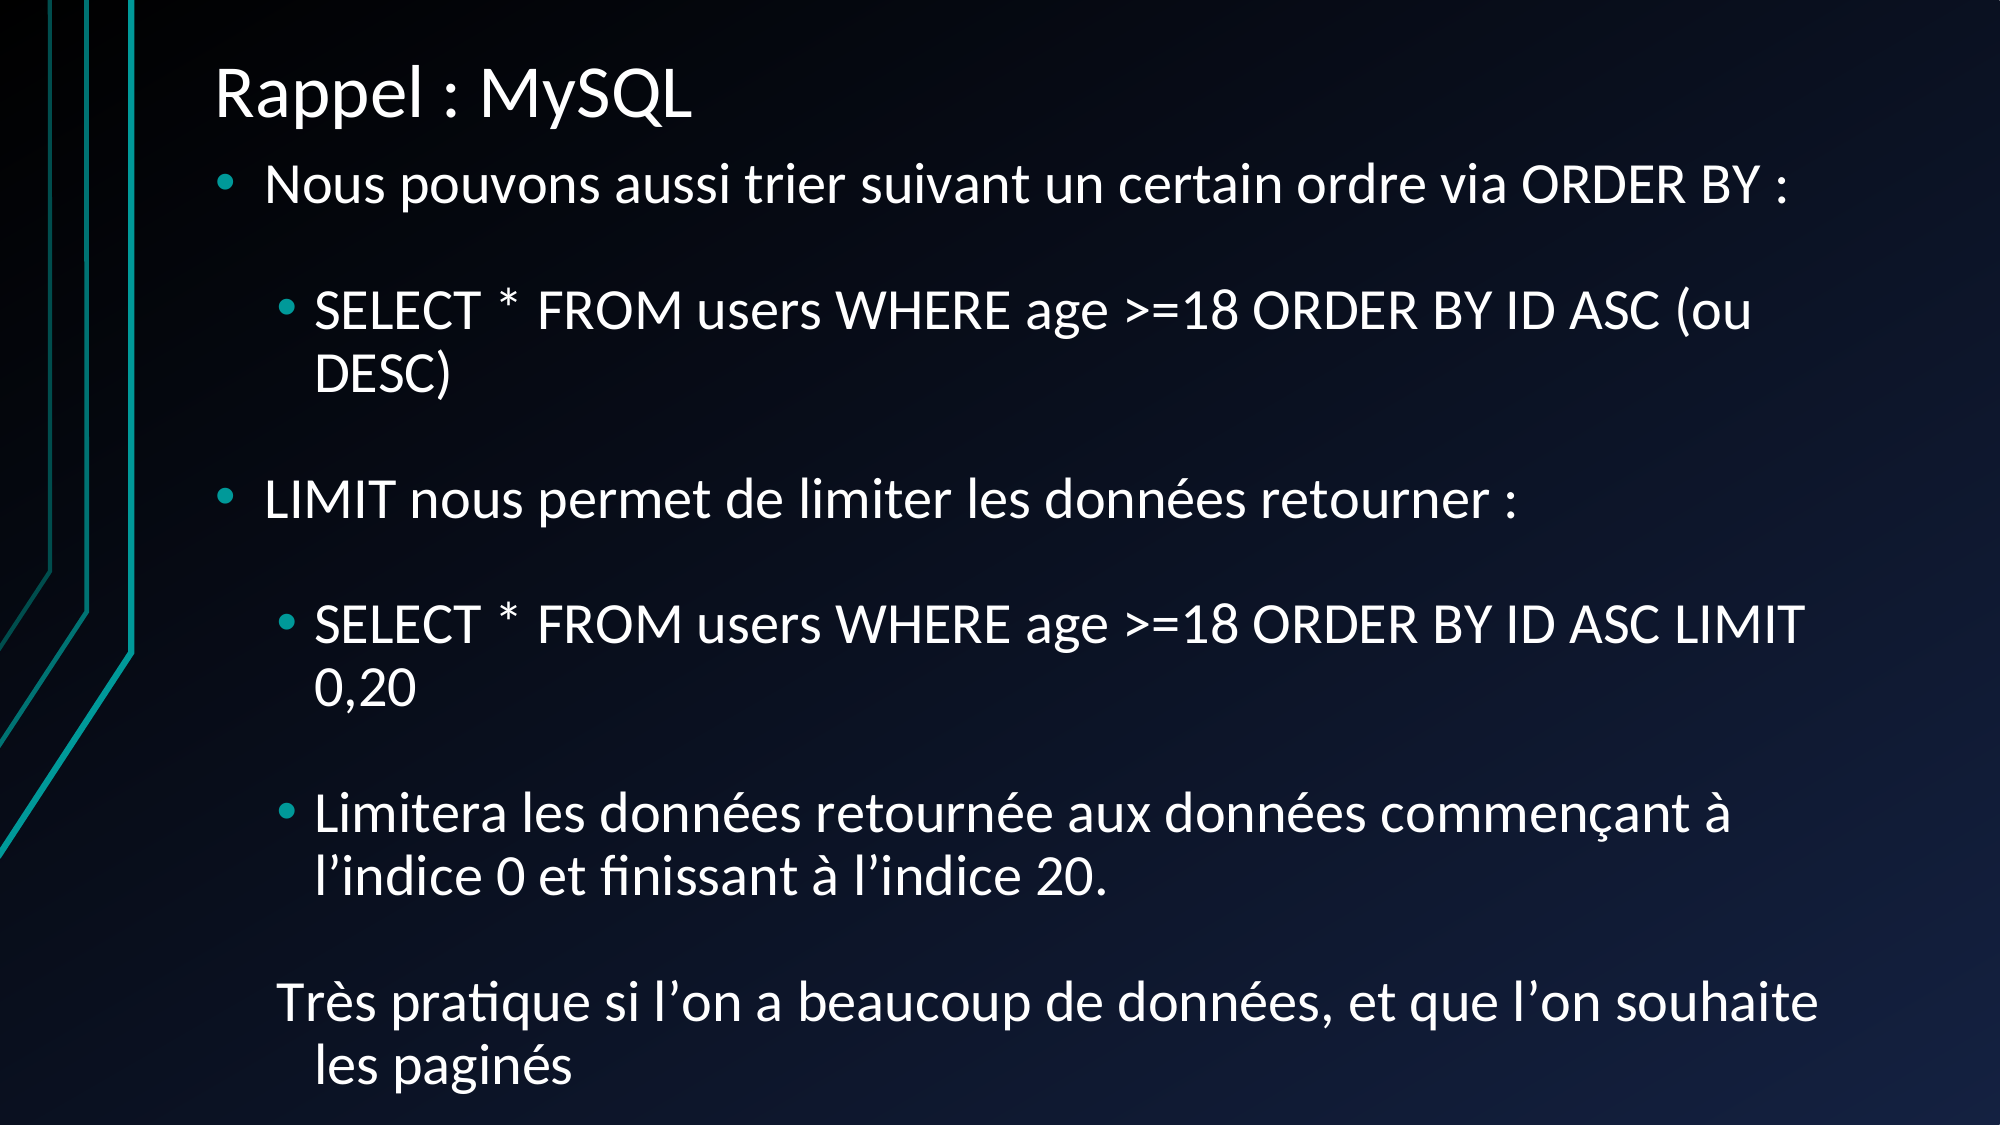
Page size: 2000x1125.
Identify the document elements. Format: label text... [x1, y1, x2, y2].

text_box Rappel : MySQL [200, 45, 1900, 145]
text_box Nous pouvons aussi trier suivant un certain ordre via ORDER BY : SELECT * FROM users WHERE age >=18 ORDER BY ID ASC (ou DESC) LIMIT nous permet de limiter les données retourner : SELECT * FROM users WHERE age >=18 ORDER BY ID ASC LIMIT 0,20 Limitera les données retournée aux données commençant à l’indice 0 et finissant à l’indice 20. Très pratique si l’on a beaucoup de données, et que l’on souhaite les paginés [200, 145, 1900, 878]
